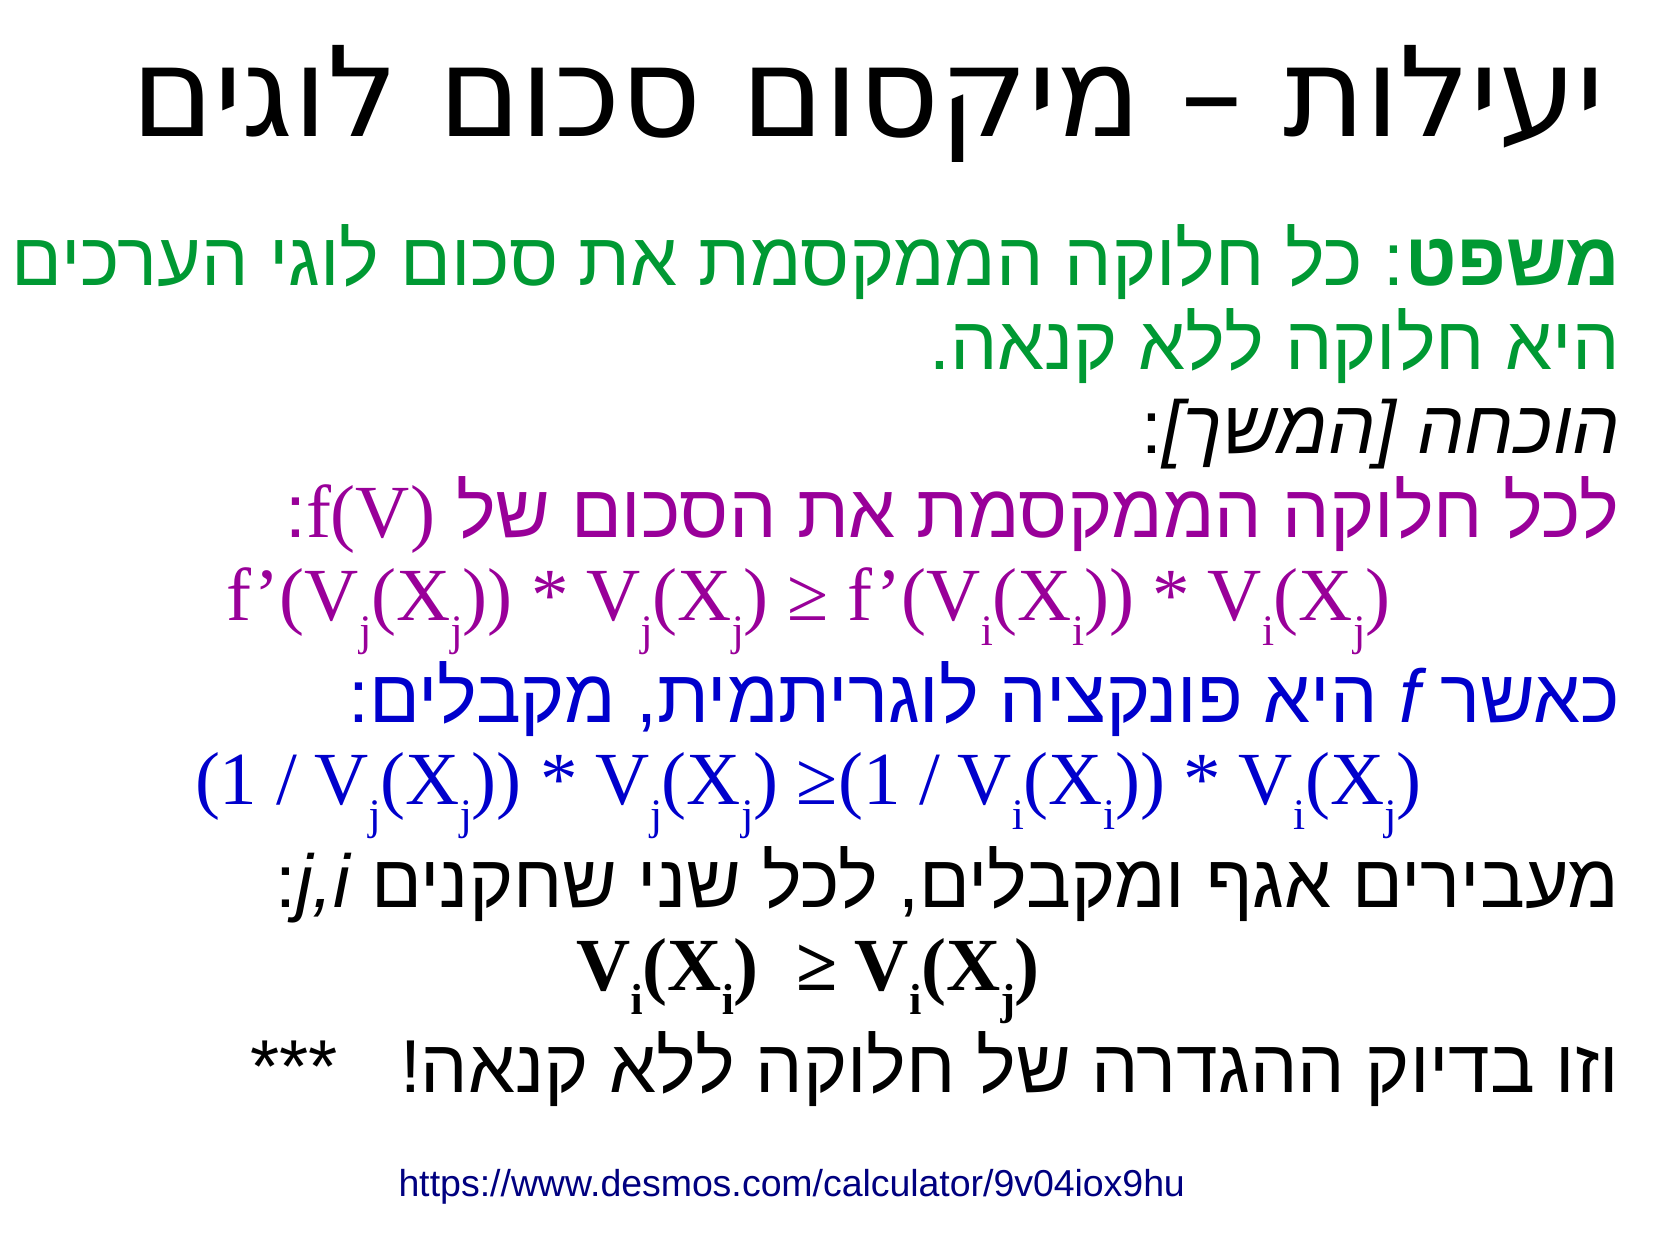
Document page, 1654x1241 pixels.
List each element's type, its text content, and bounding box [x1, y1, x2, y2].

text_box https://www.desmos.com/calculator/9v04iox9hu [383, 1155, 1306, 1212]
text_box משפט: כל חלוקה הממקסמת את סכום לוגי הערכים היא חלוקה ללא קנאה. הוכחה [המשך]: לכל חלוקה הממקסמת את הסכום של f(V): f’(Vj(Xj)) * Vj(Xj) ≥ f’(Vi(Xi)) * Vi(Xj) כאשר f היא פונקציה לוגריתמית, מקבלים: (1 / Vj(Xj)) * Vj(Xj) ≥(1 / Vi(Xi)) * Vi(Xj) מעבירים אגף ומקבלים, לכל שני שחקנים j,i: Vi(Xi) ≥ Vi(Xj) וזו בדיוק ההגדרה של חלוקה ללא קנאה! *** [0, 210, 1636, 1220]
title יעילות – מיקסום סכום לוגים [30, 7, 1654, 166]
